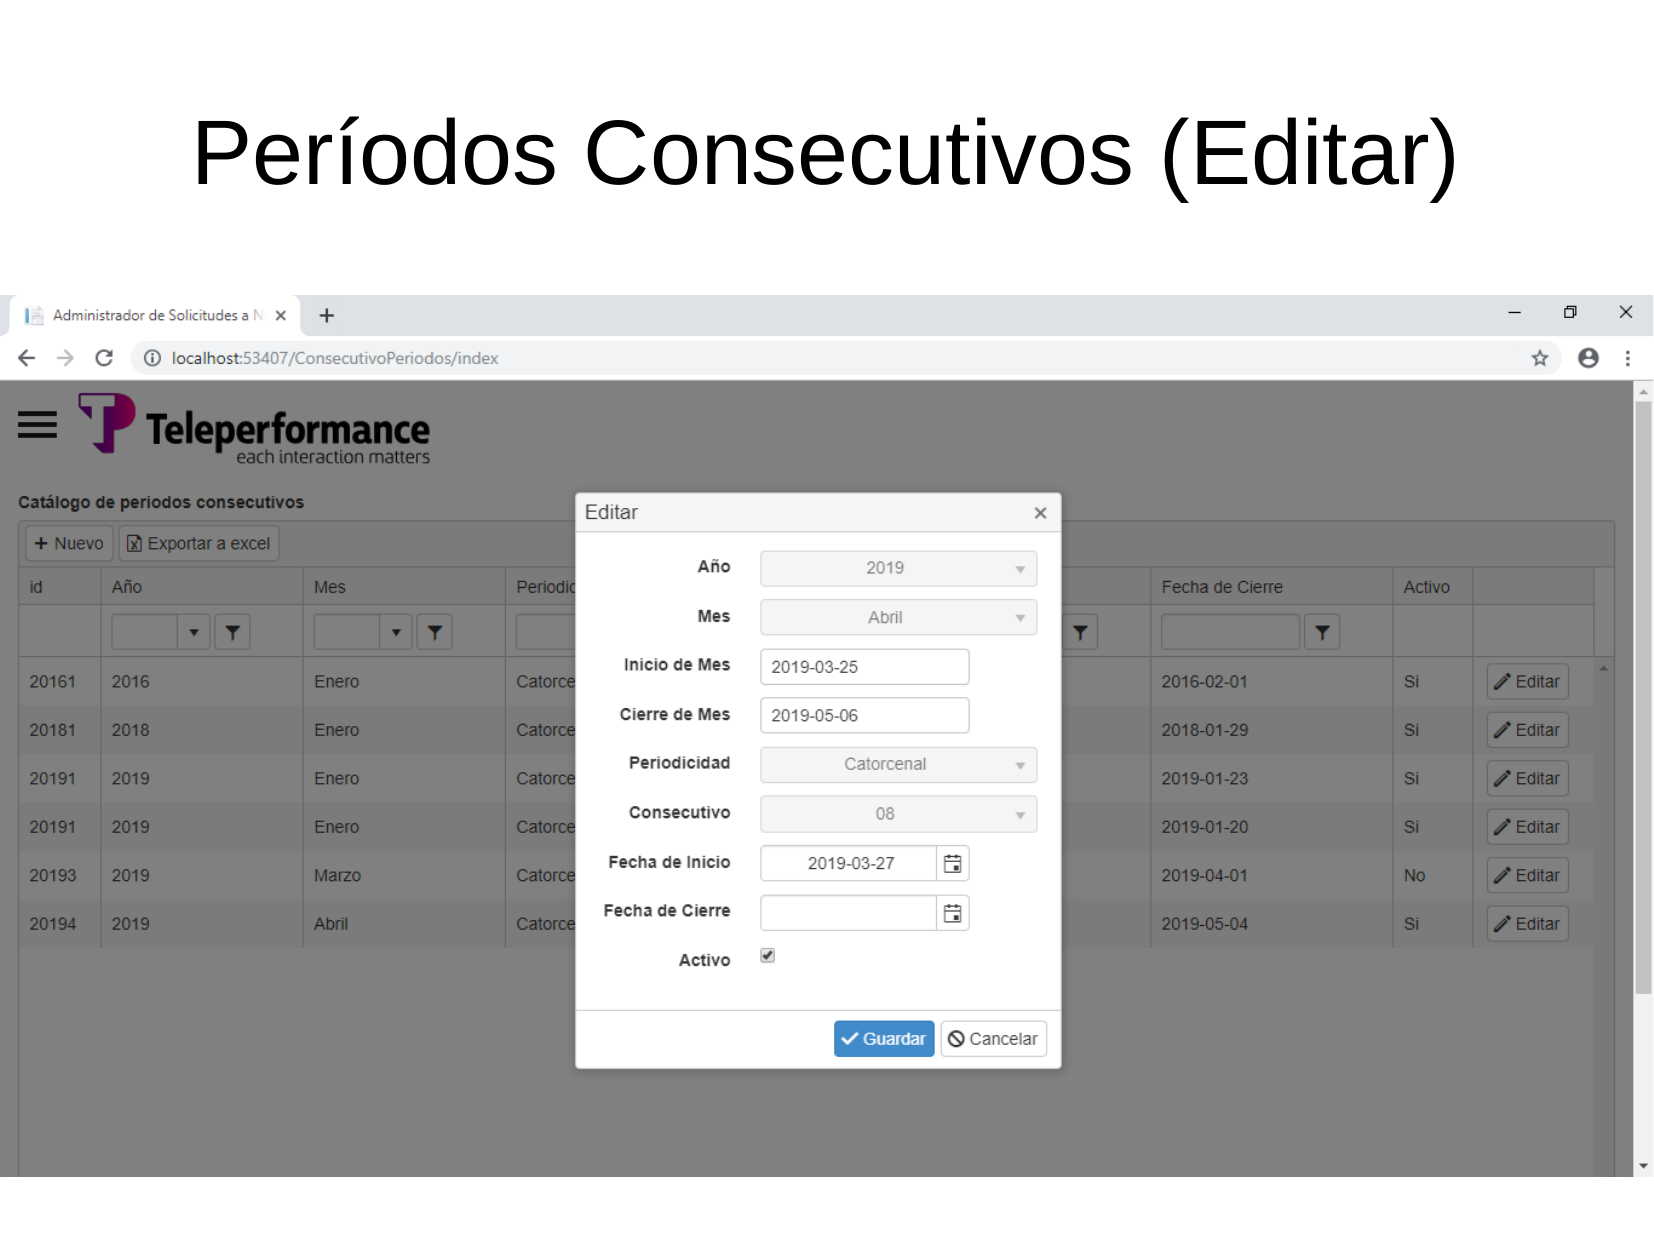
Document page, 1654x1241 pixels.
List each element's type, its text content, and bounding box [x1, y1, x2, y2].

title Períodos Consecutivos (Editar) [82, 49, 1571, 257]
picture [0, 295, 1654, 1177]
